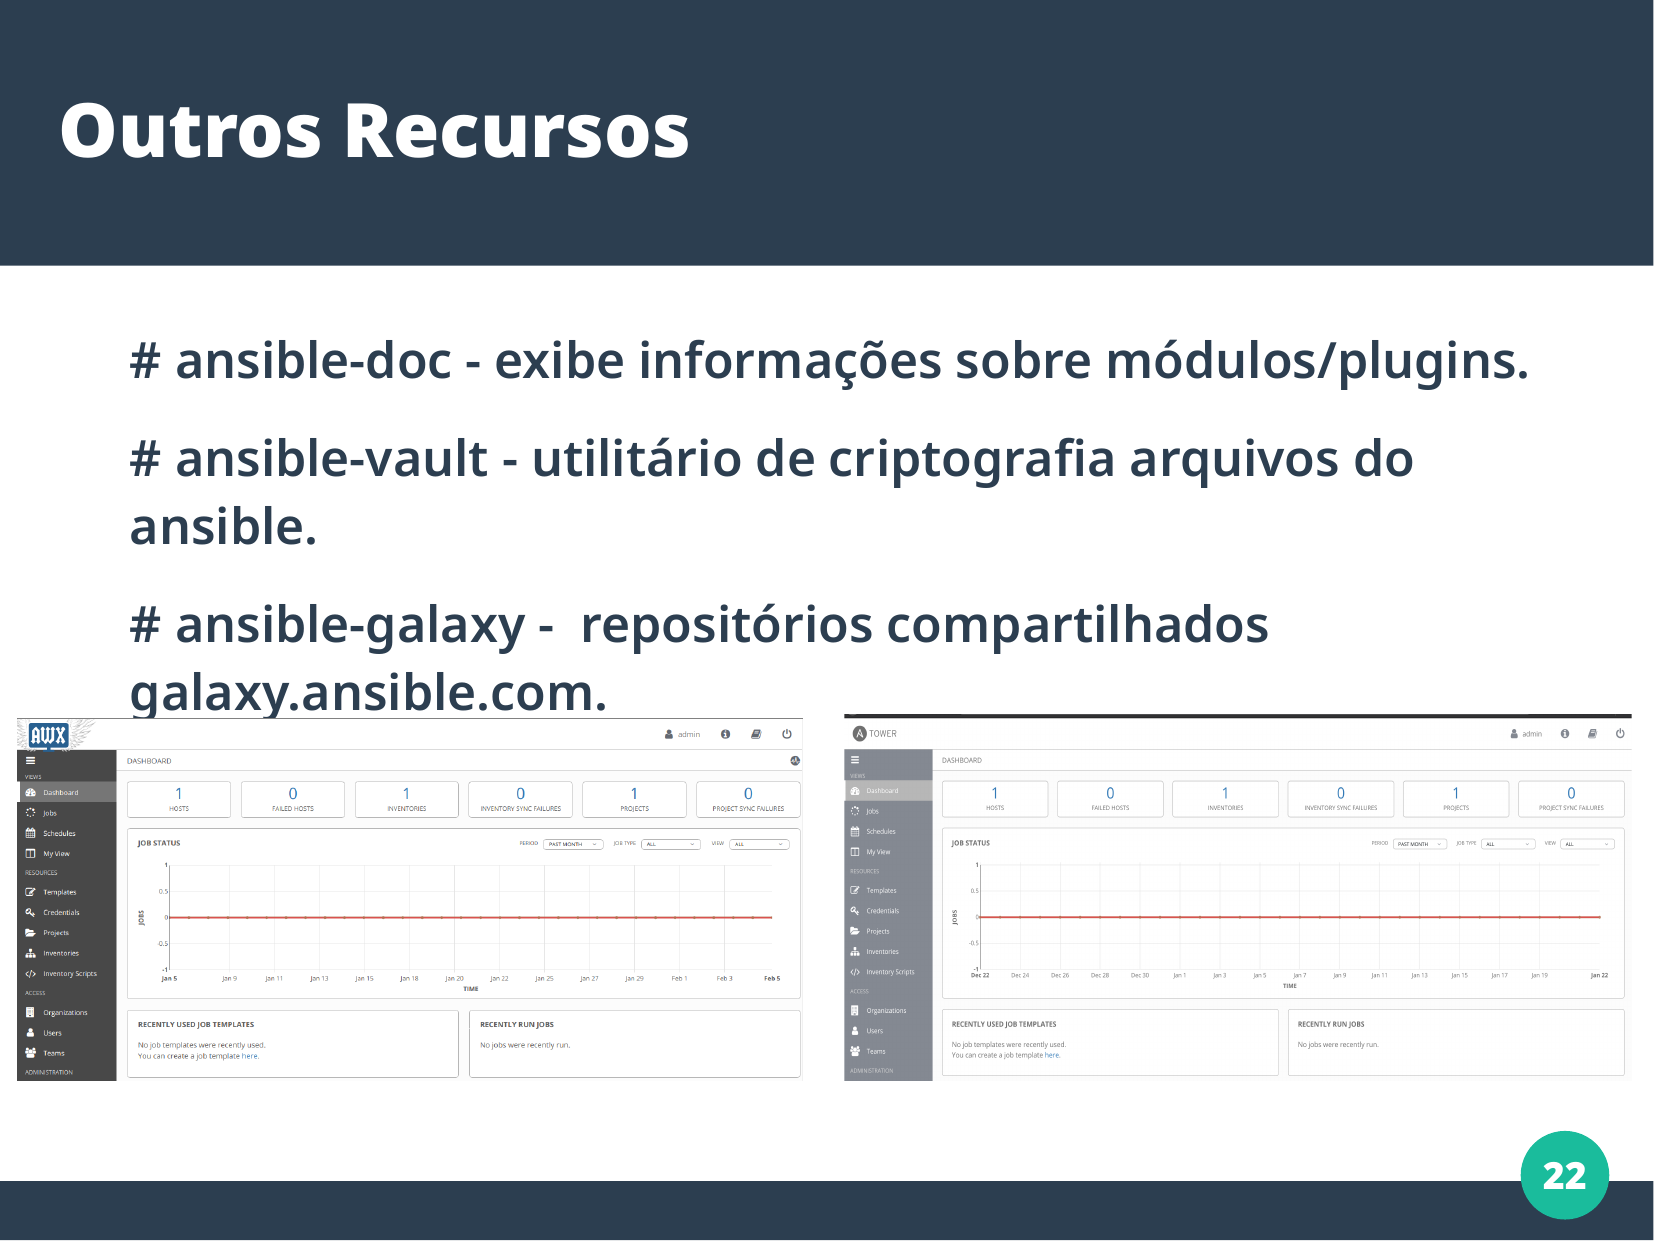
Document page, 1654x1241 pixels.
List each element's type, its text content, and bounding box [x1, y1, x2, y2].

picture [844, 714, 1632, 1081]
list # ansible-doc - exibe informações sobre módulos/plugins. # ansible-vault - utilitário de criptografia arquivos do ansible. # ansible-galaxy - repositórios compartilhados galaxy.ansible.com. Ansible AWX/Tower [59, 324, 1595, 1152]
picture [17, 718, 803, 1081]
title Outros Recursos [59, 49, 1595, 207]
